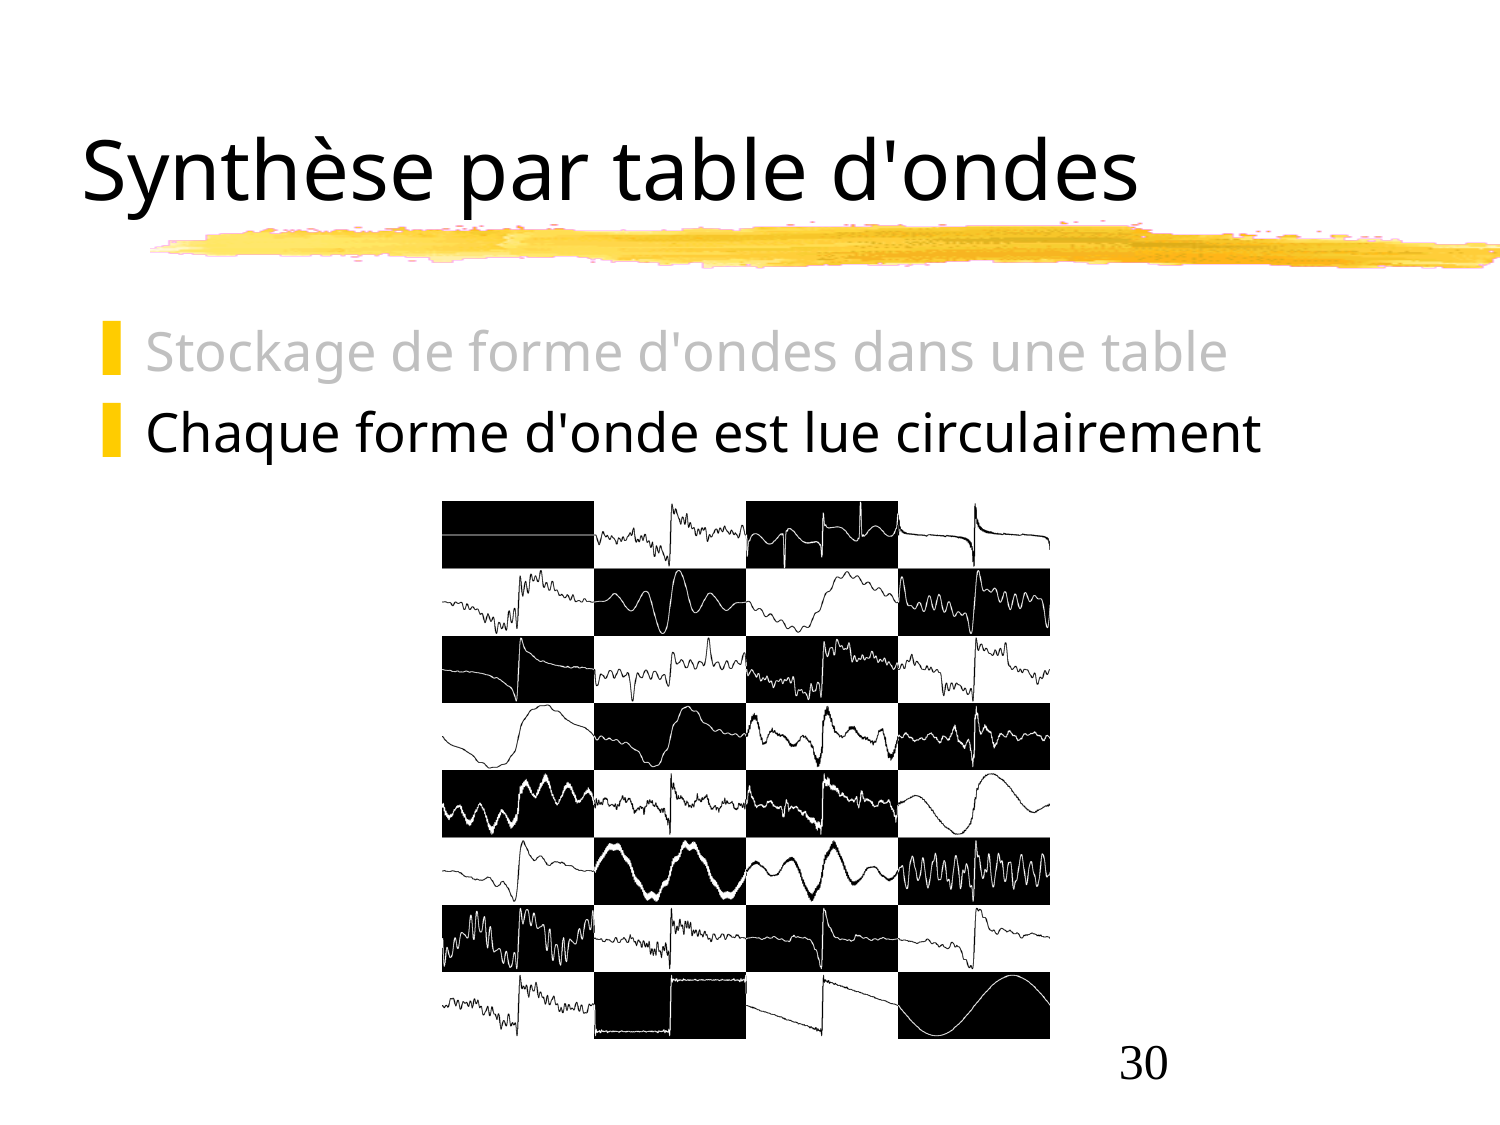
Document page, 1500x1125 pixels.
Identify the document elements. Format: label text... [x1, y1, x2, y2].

list Stockage de forme d'ondes dans une table Chaque forme d'onde est lue circulairement [74, 309, 1417, 1052]
picture [442, 501, 1050, 1039]
title Synthèse par table d'ondes [66, 8, 1342, 225]
picture [150, 215, 1500, 279]
